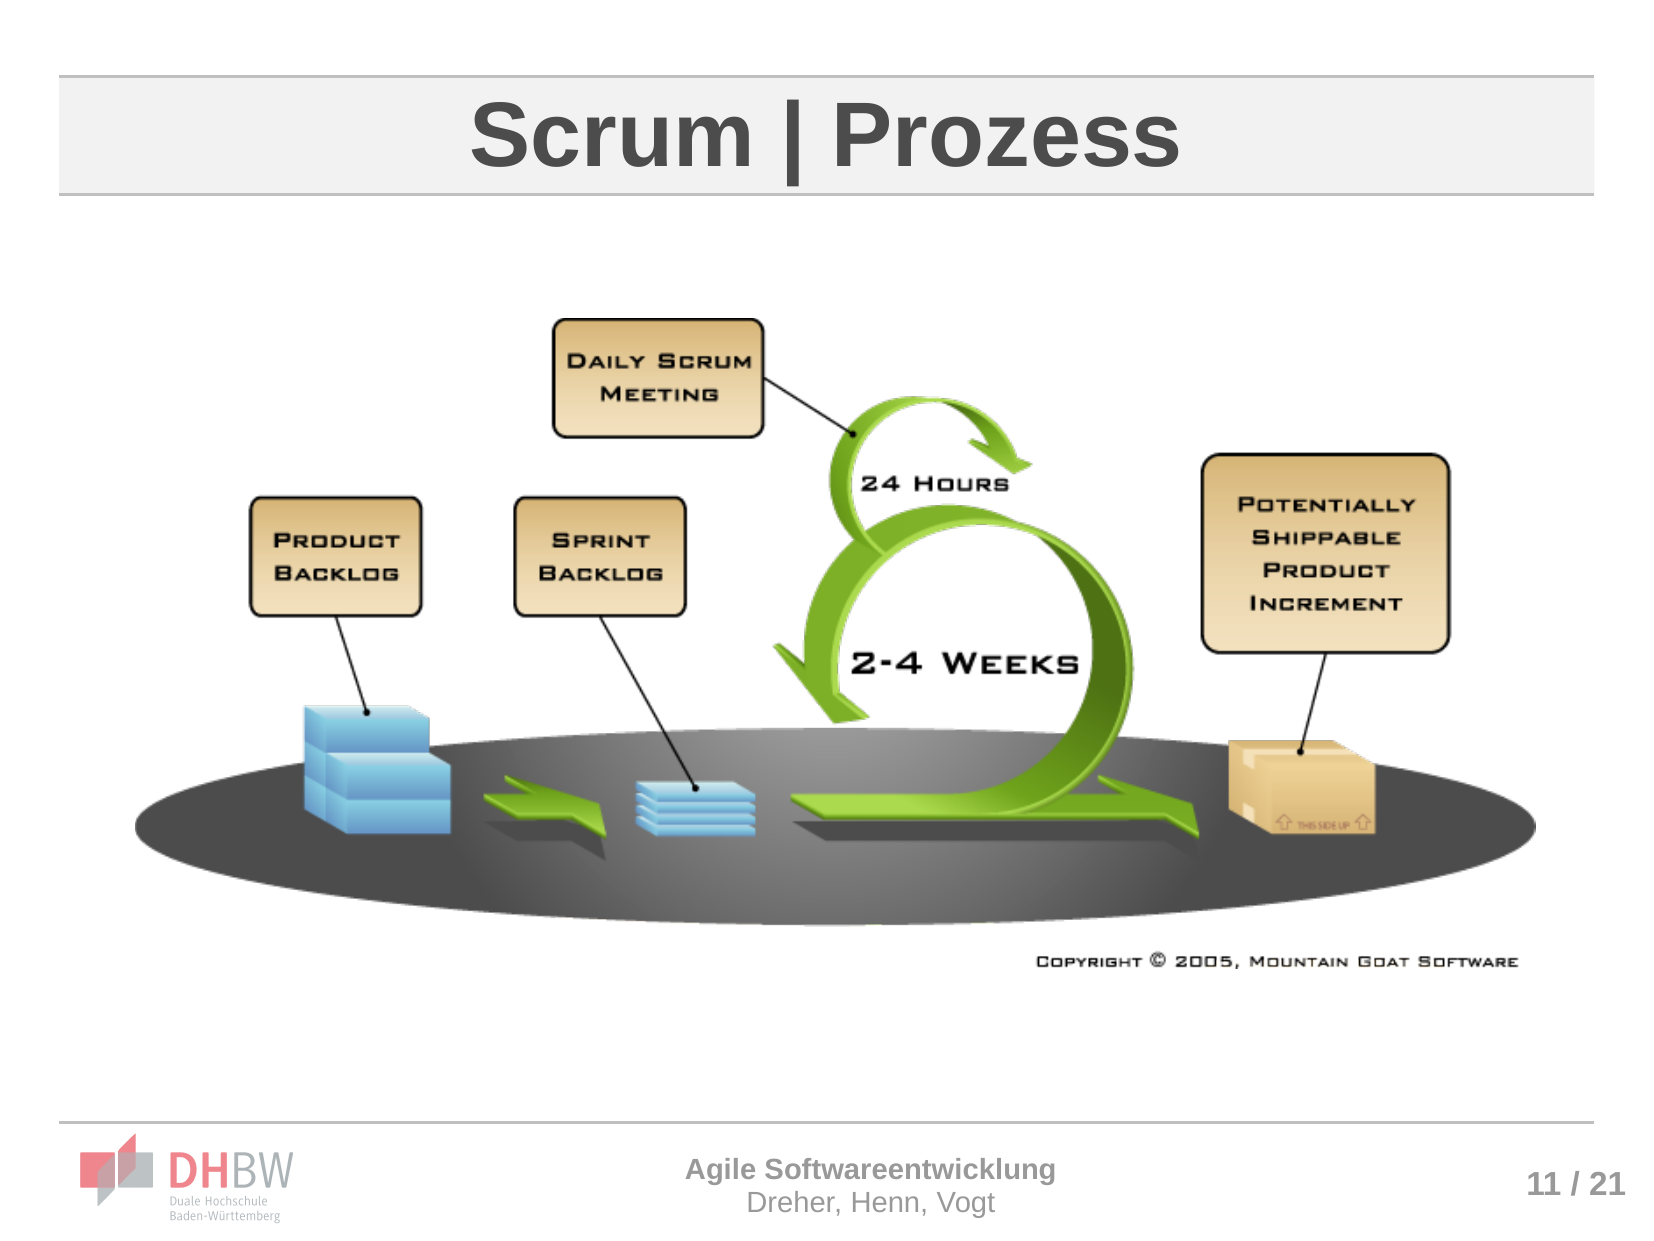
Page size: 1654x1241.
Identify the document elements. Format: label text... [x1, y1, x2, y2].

picture [135, 318, 1536, 969]
picture [78, 1133, 296, 1225]
title Scrum | Prozess [82, 31, 1571, 239]
